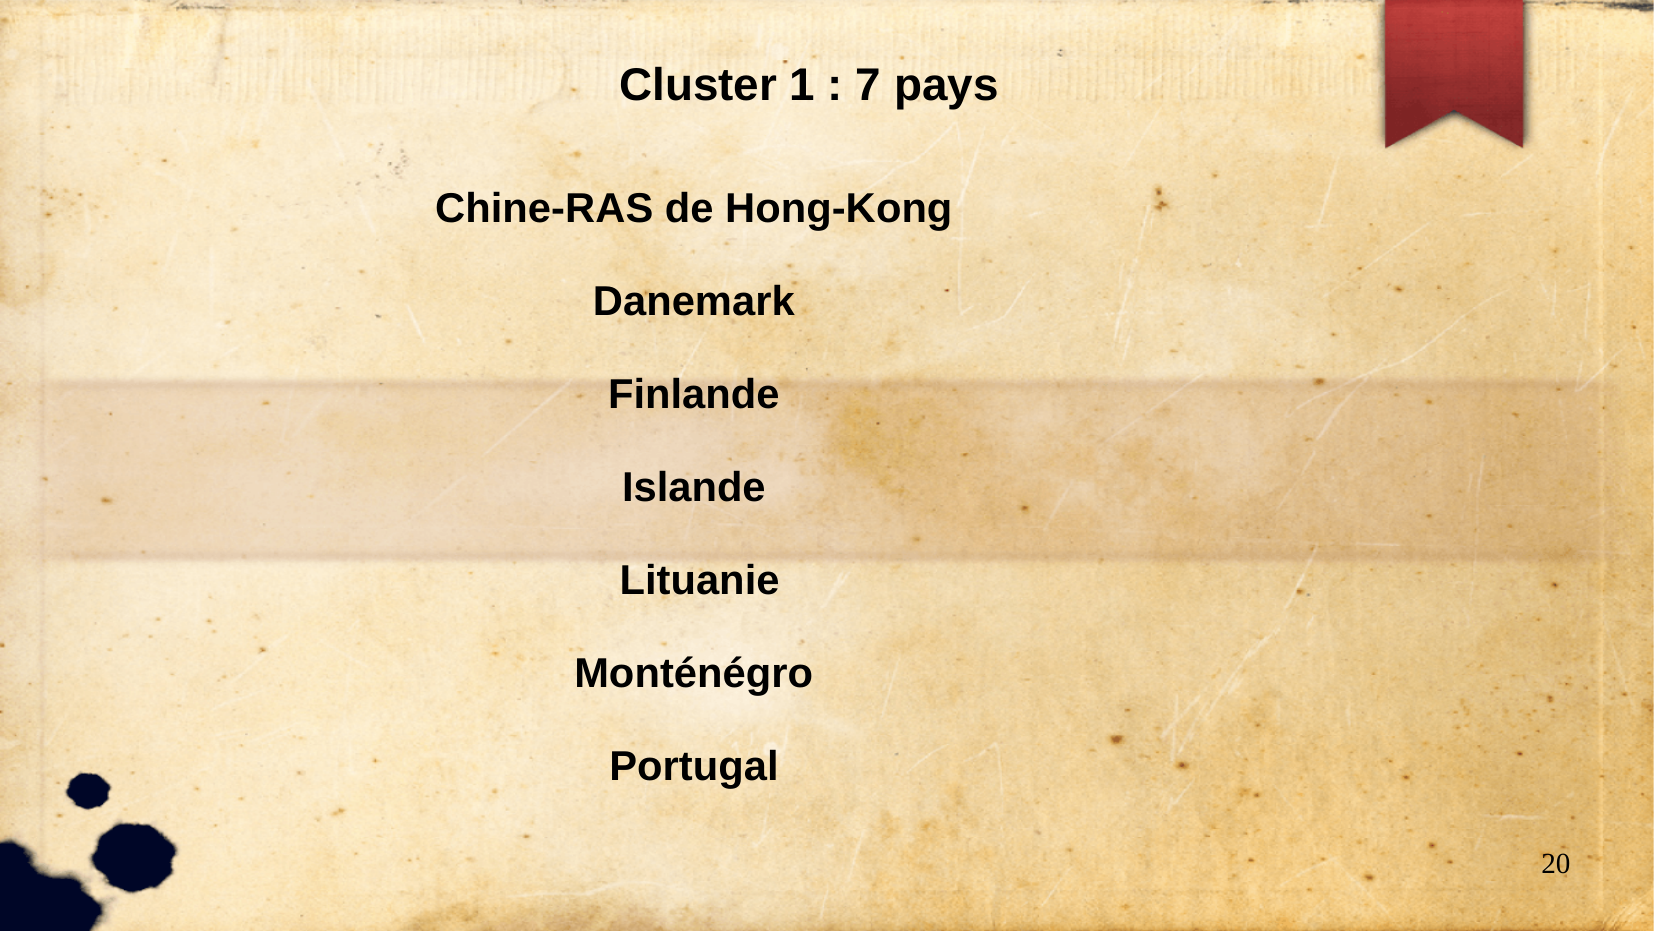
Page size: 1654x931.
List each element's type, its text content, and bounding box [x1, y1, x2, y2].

text_box Chine-RAS de Hong-Kong Danemark Finlande Islande Lituanie Monténégro Portugal [147, 177, 1241, 798]
picture [0, 0, 1654, 931]
list Cluster 1 : 7 pays [29, 59, 1518, 599]
